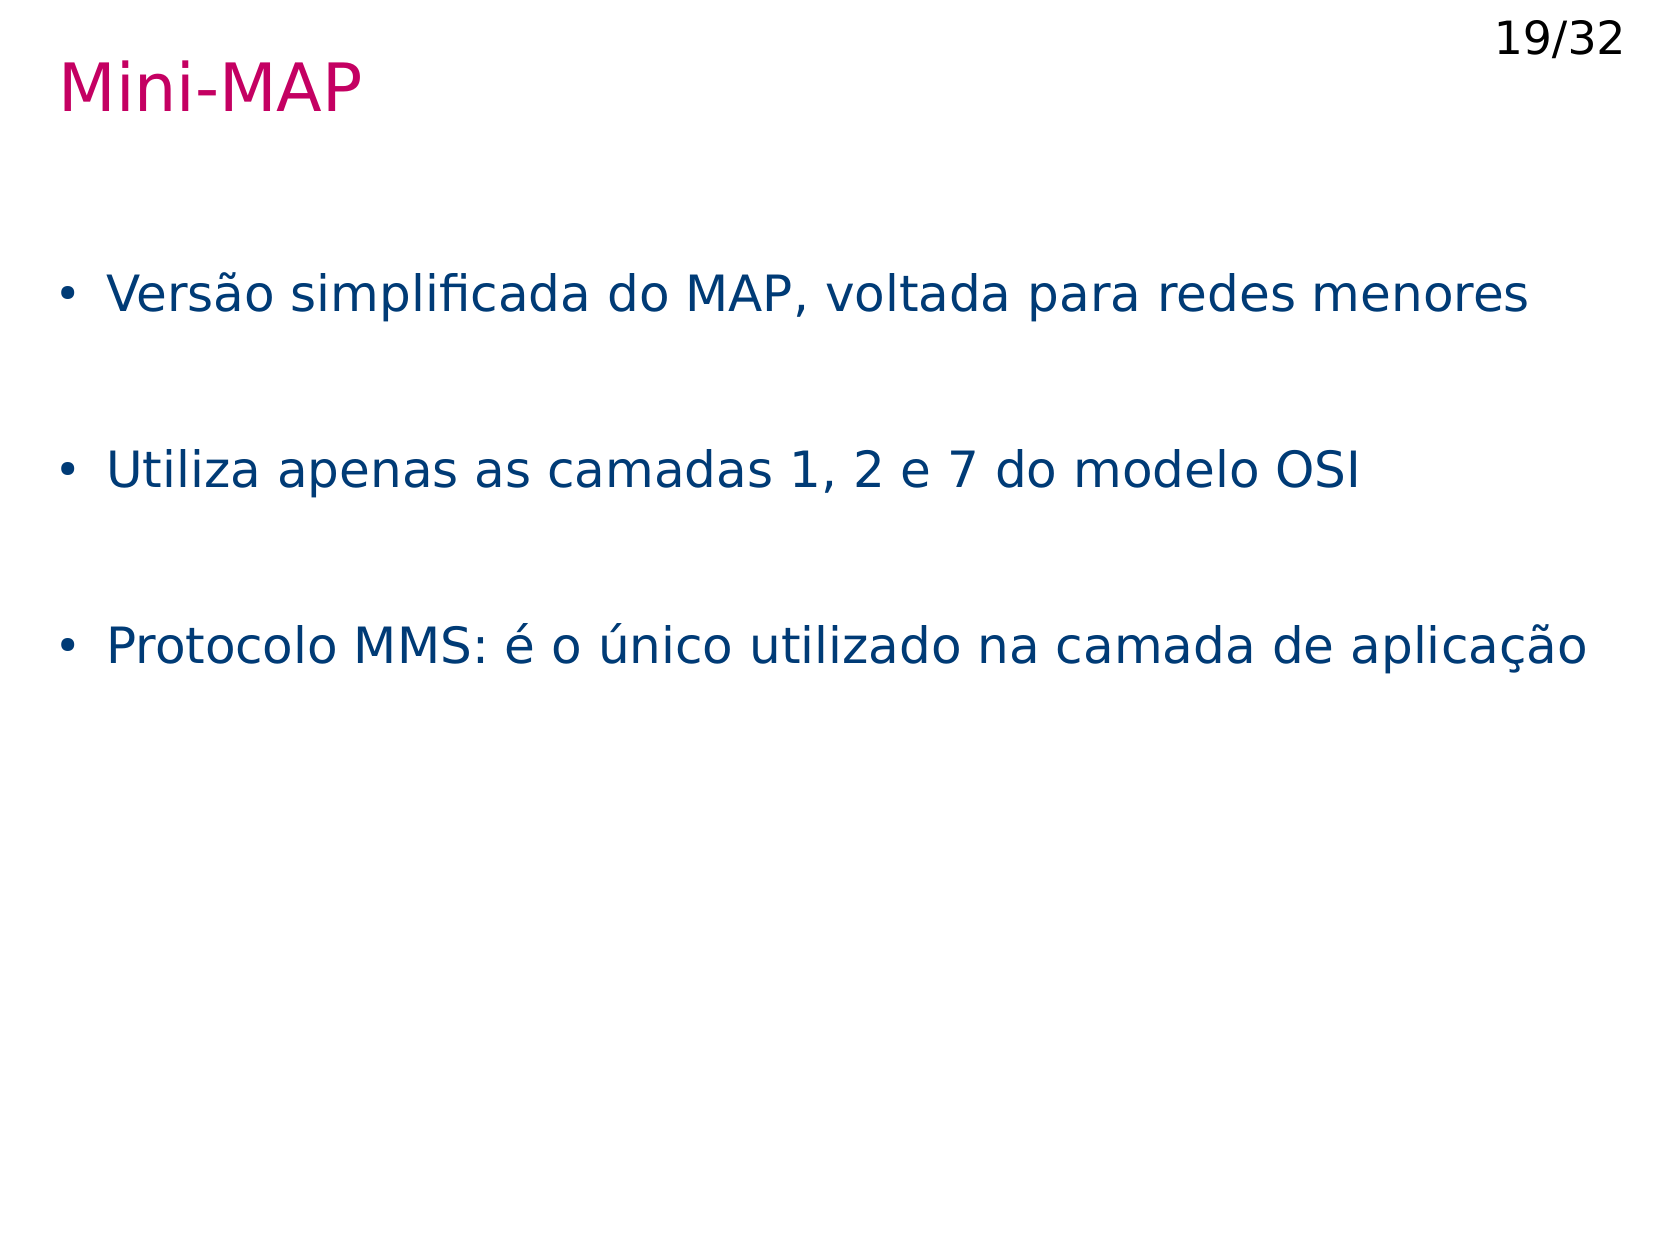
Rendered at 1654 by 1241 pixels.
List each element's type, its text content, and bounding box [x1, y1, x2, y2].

title Mini-MAP [59, 29, 1625, 148]
list Versão simplificada do MAP, voltada para redes menores Utiliza apenas as camadas 1, 2 e 7 do modelo OSI Protocolo MMS: é o único utilizado na camada de aplicação [59, 236, 1625, 1211]
